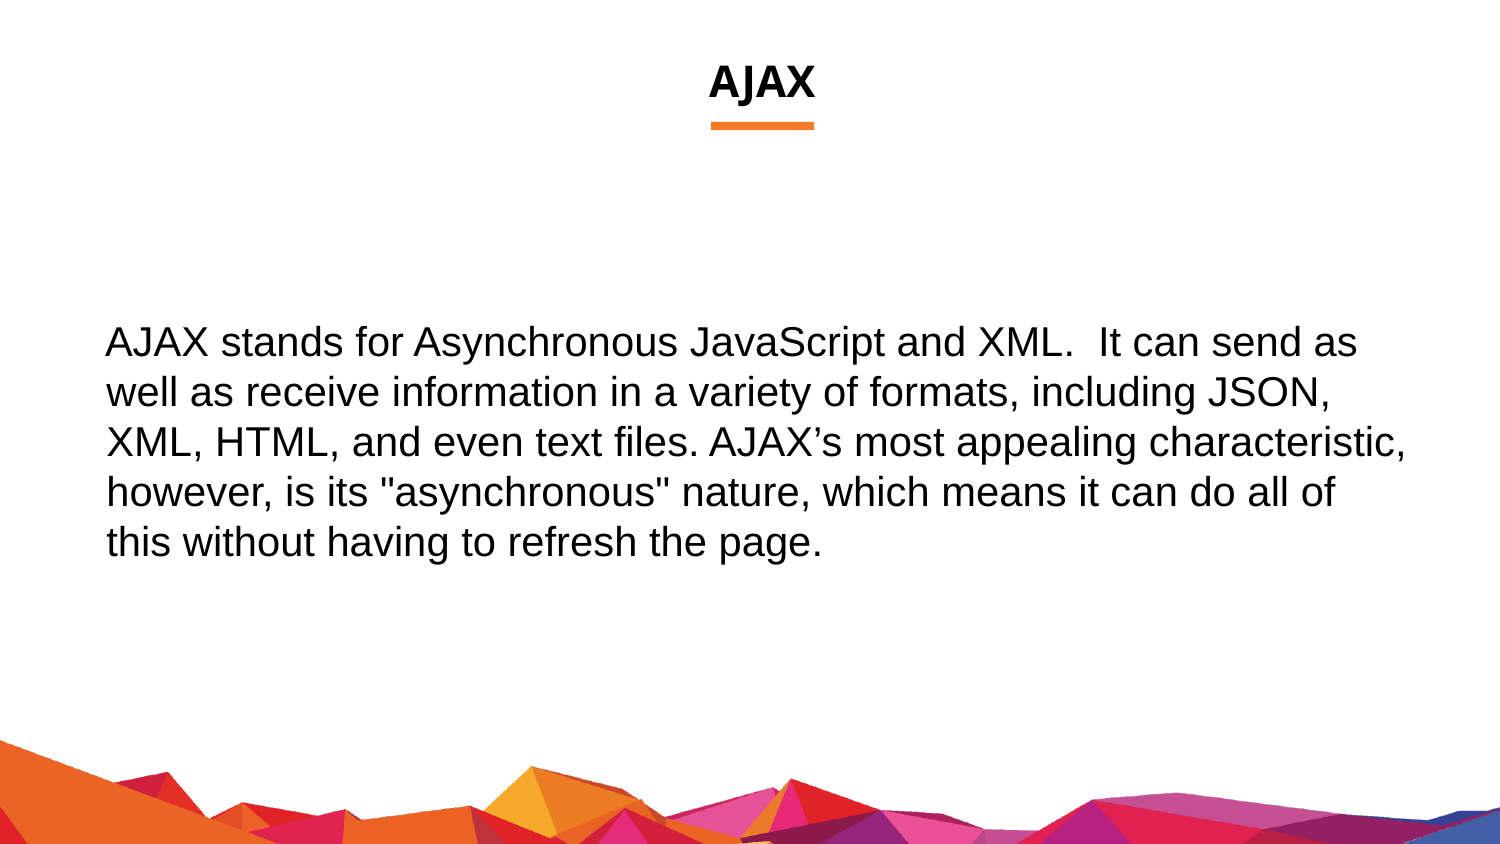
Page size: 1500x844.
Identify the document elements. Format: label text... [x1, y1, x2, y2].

title AJAX [94, 39, 1431, 110]
picture [0, 740, 1500, 844]
text_box AJAX stands for Asynchronous JavaScript and XML. It can send as well as receive information in a variety of formats, including JSON, XML, HTML, and even text files. AJAX’s most appealing characteristic, however, is its "asynchronous" nature, which means it can do all of this without having to refresh the page. [77, 197, 1428, 682]
